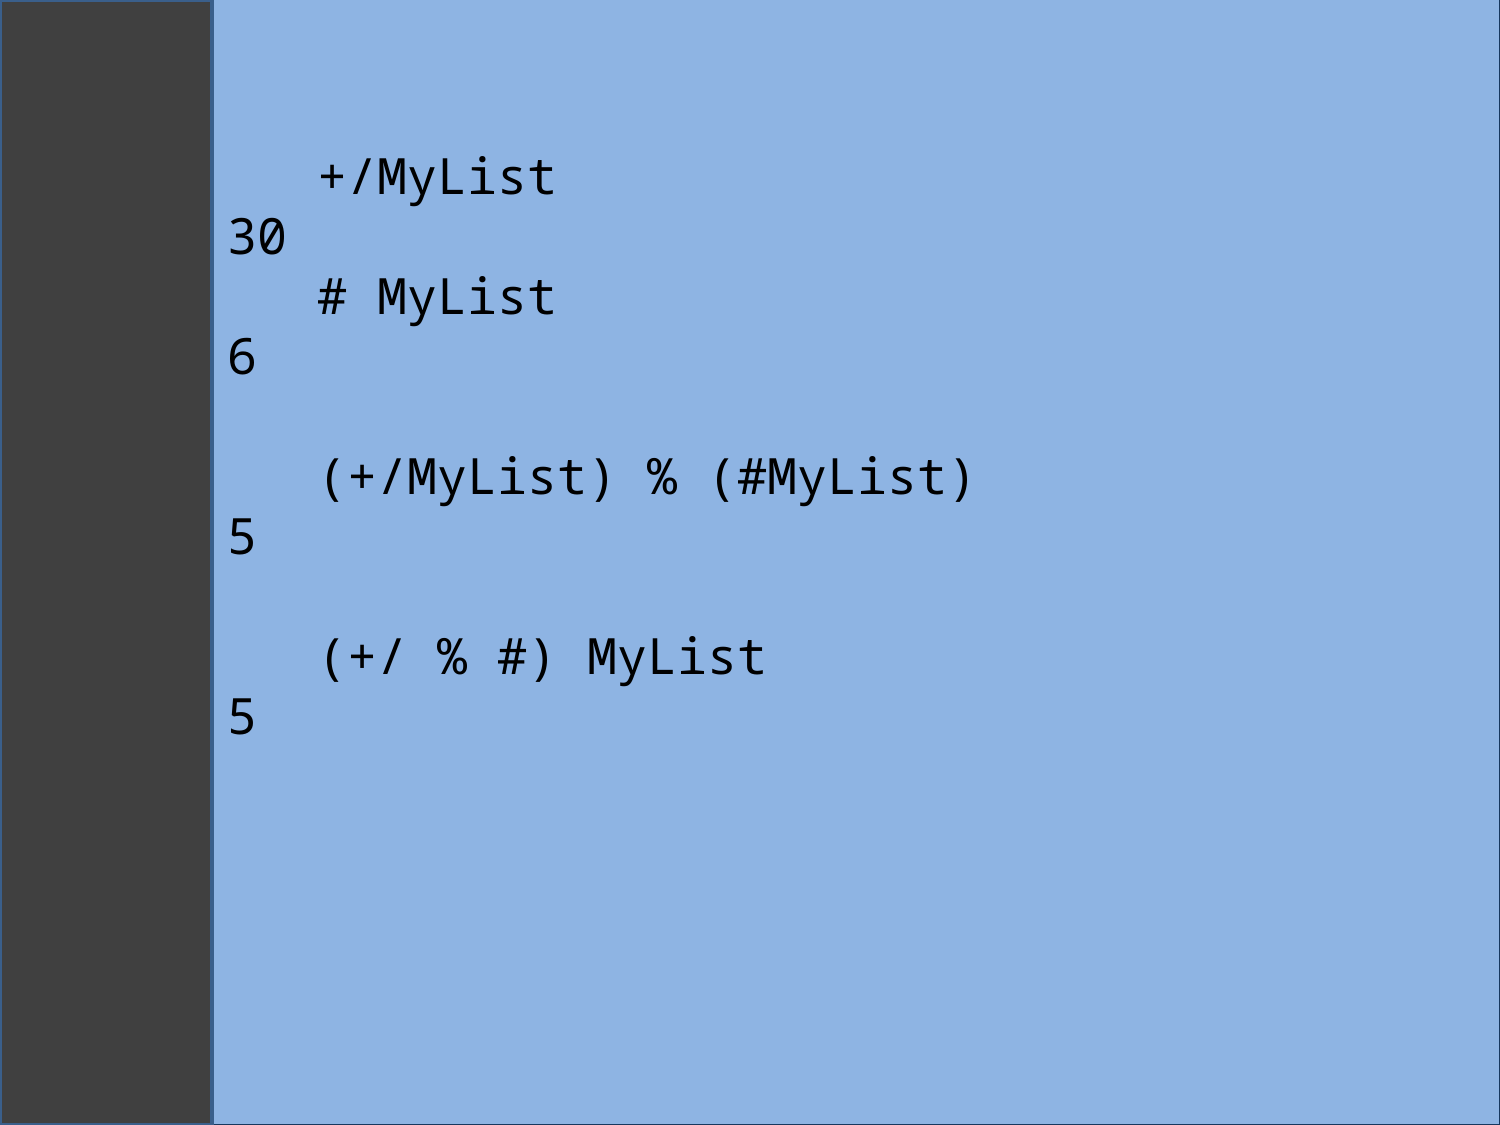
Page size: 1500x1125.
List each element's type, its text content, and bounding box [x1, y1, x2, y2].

text_box [0, 0, 1500, 1125]
text_box +/MyList 30 # MyList 6 (+/MyList) % (#MyList) 5 (+/ % #) MyList 5 [213, 137, 1425, 753]
